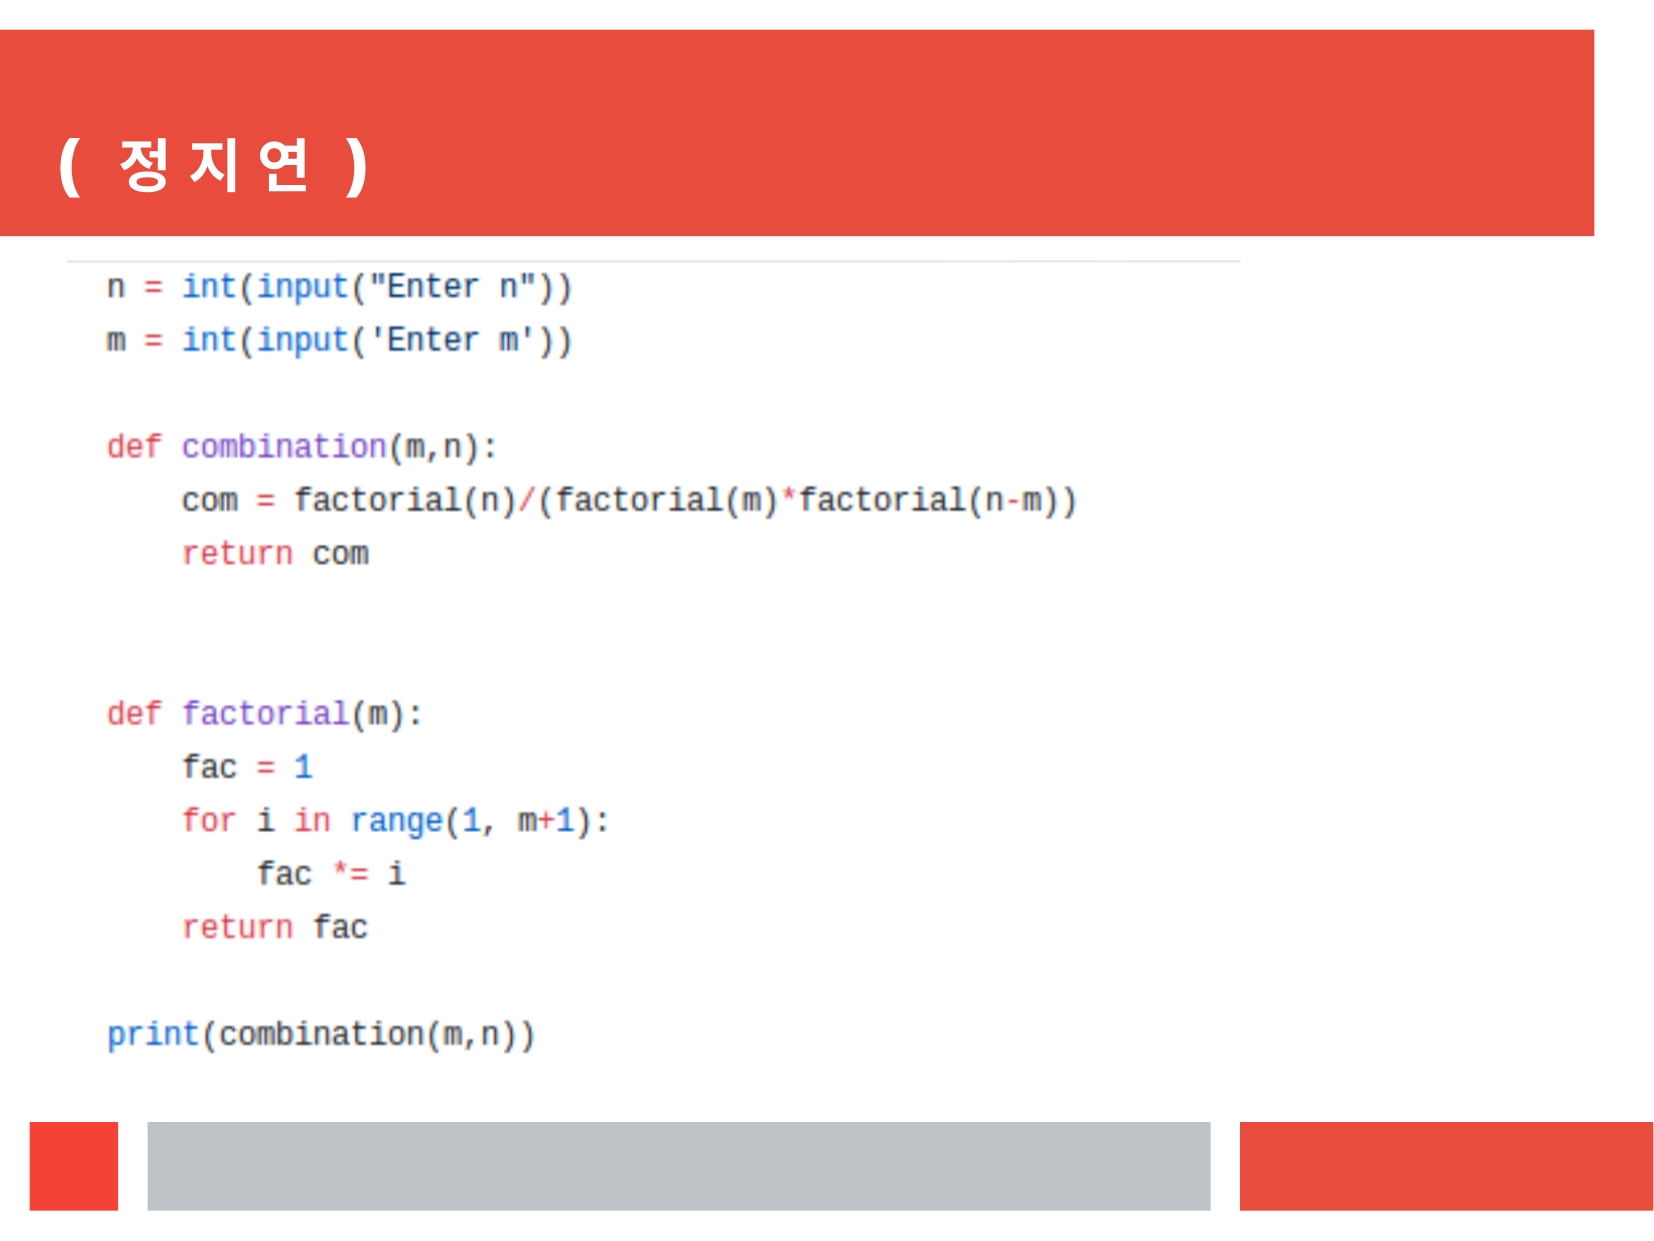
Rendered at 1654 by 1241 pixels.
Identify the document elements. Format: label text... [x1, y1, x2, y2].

title ( 정 지 연 ) [59, 59, 1595, 207]
picture [66, 259, 1241, 1122]
